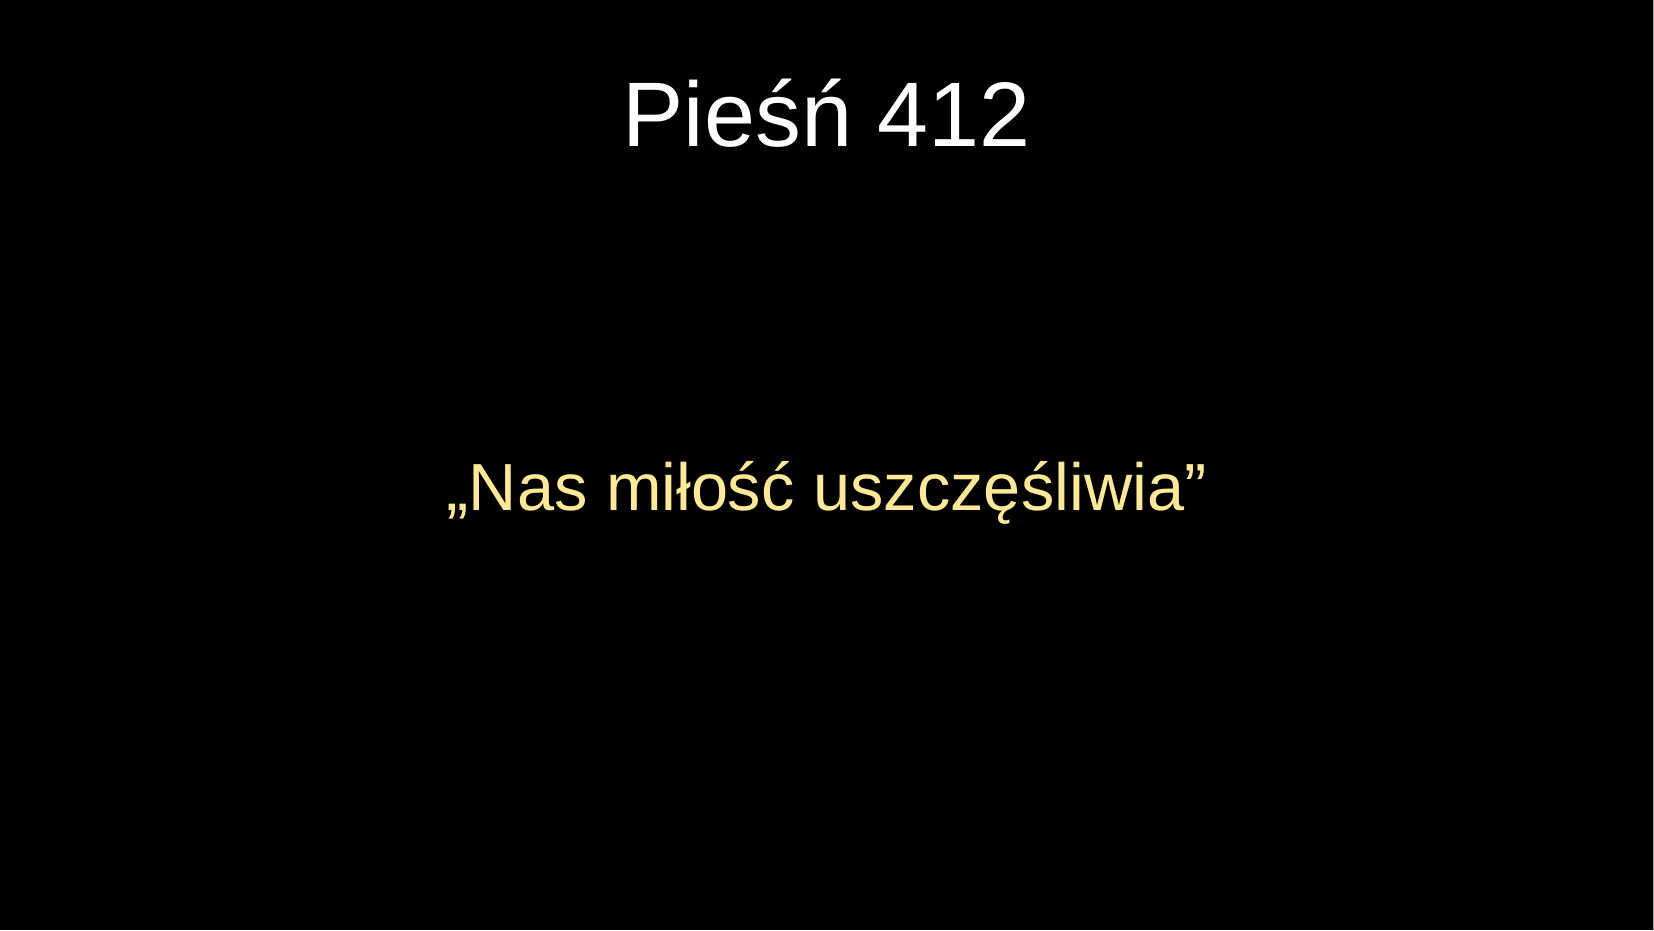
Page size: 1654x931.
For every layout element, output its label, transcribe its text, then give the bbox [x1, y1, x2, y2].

title Pieśń 412 [82, 37, 1571, 193]
subtitle „Nas miłość uszczęśliwia” [82, 217, 1571, 757]
